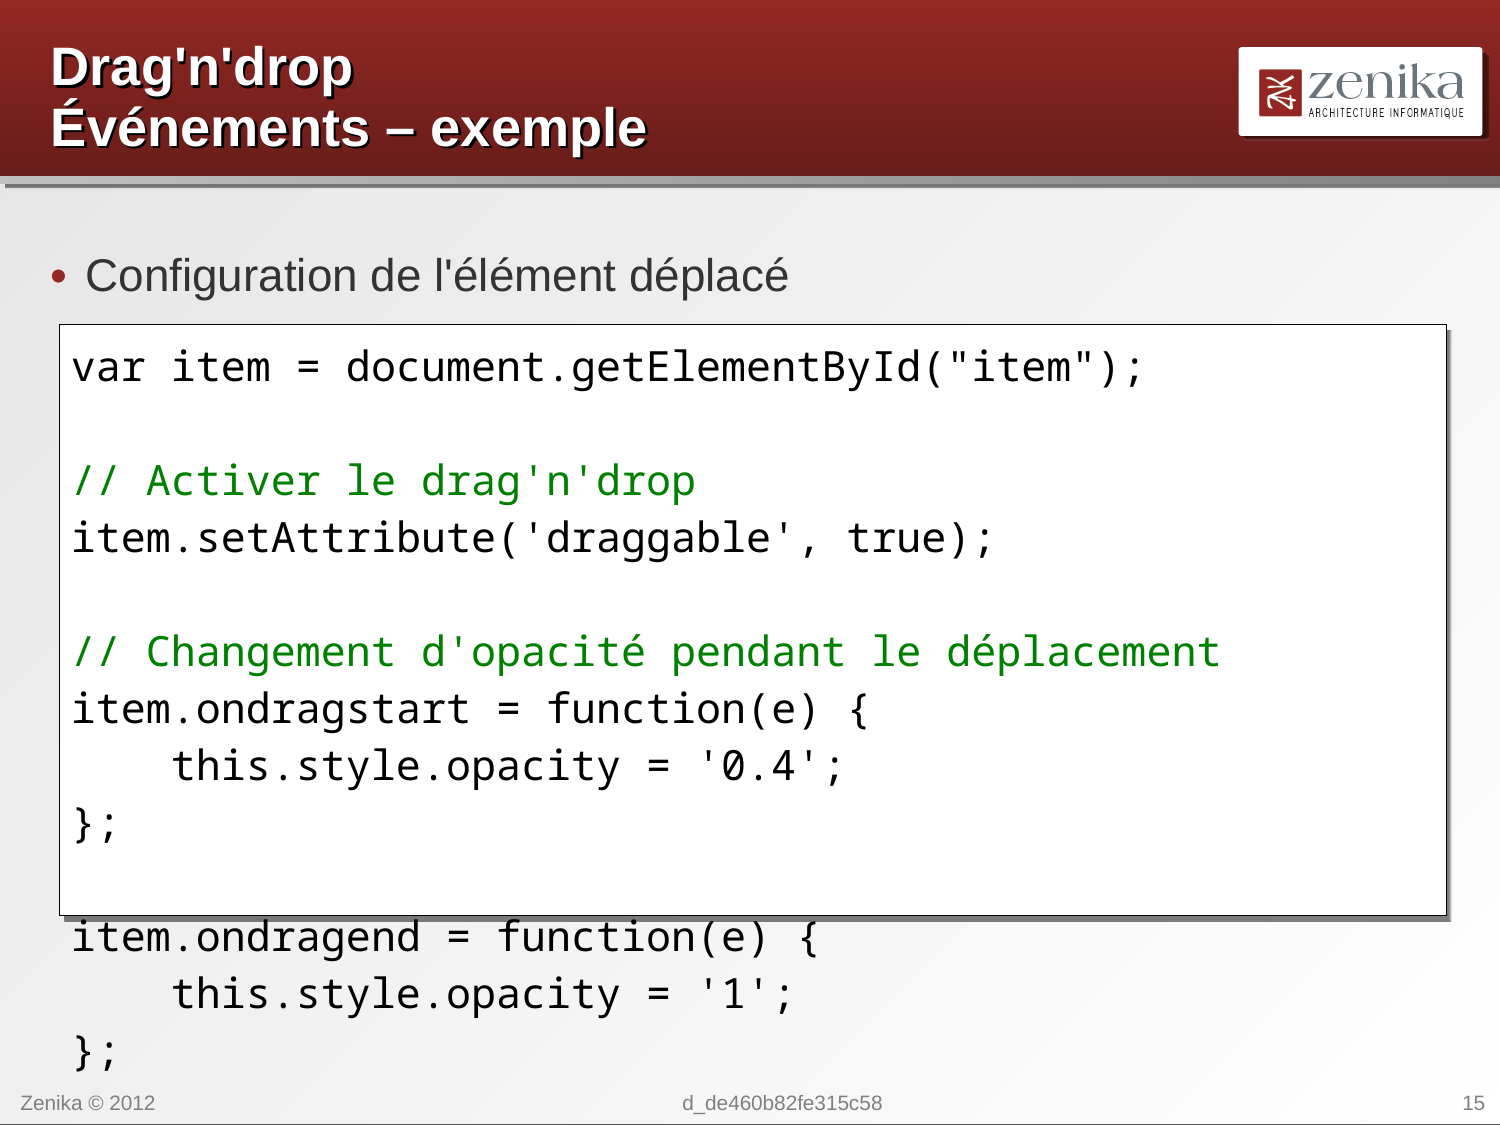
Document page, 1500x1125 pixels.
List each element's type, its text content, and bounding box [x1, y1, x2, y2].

title Drag'n'drop Événements – exemple [50, 15, 1206, 180]
text_box var item = document.getElementById("item"); // Activer le drag'n'drop item.setAttribute('draggable', true); // Changement d'opacité pendant le déplacement item.ondragstart = function(e) { this.style.opacity = '0.4'; }; item.ondragend = function(e) { this.style.opacity = '1'; }; [59, 324, 1447, 916]
list Configuration de l'élément déplacé [50, 249, 1435, 1079]
picture [1257, 58, 1464, 125]
